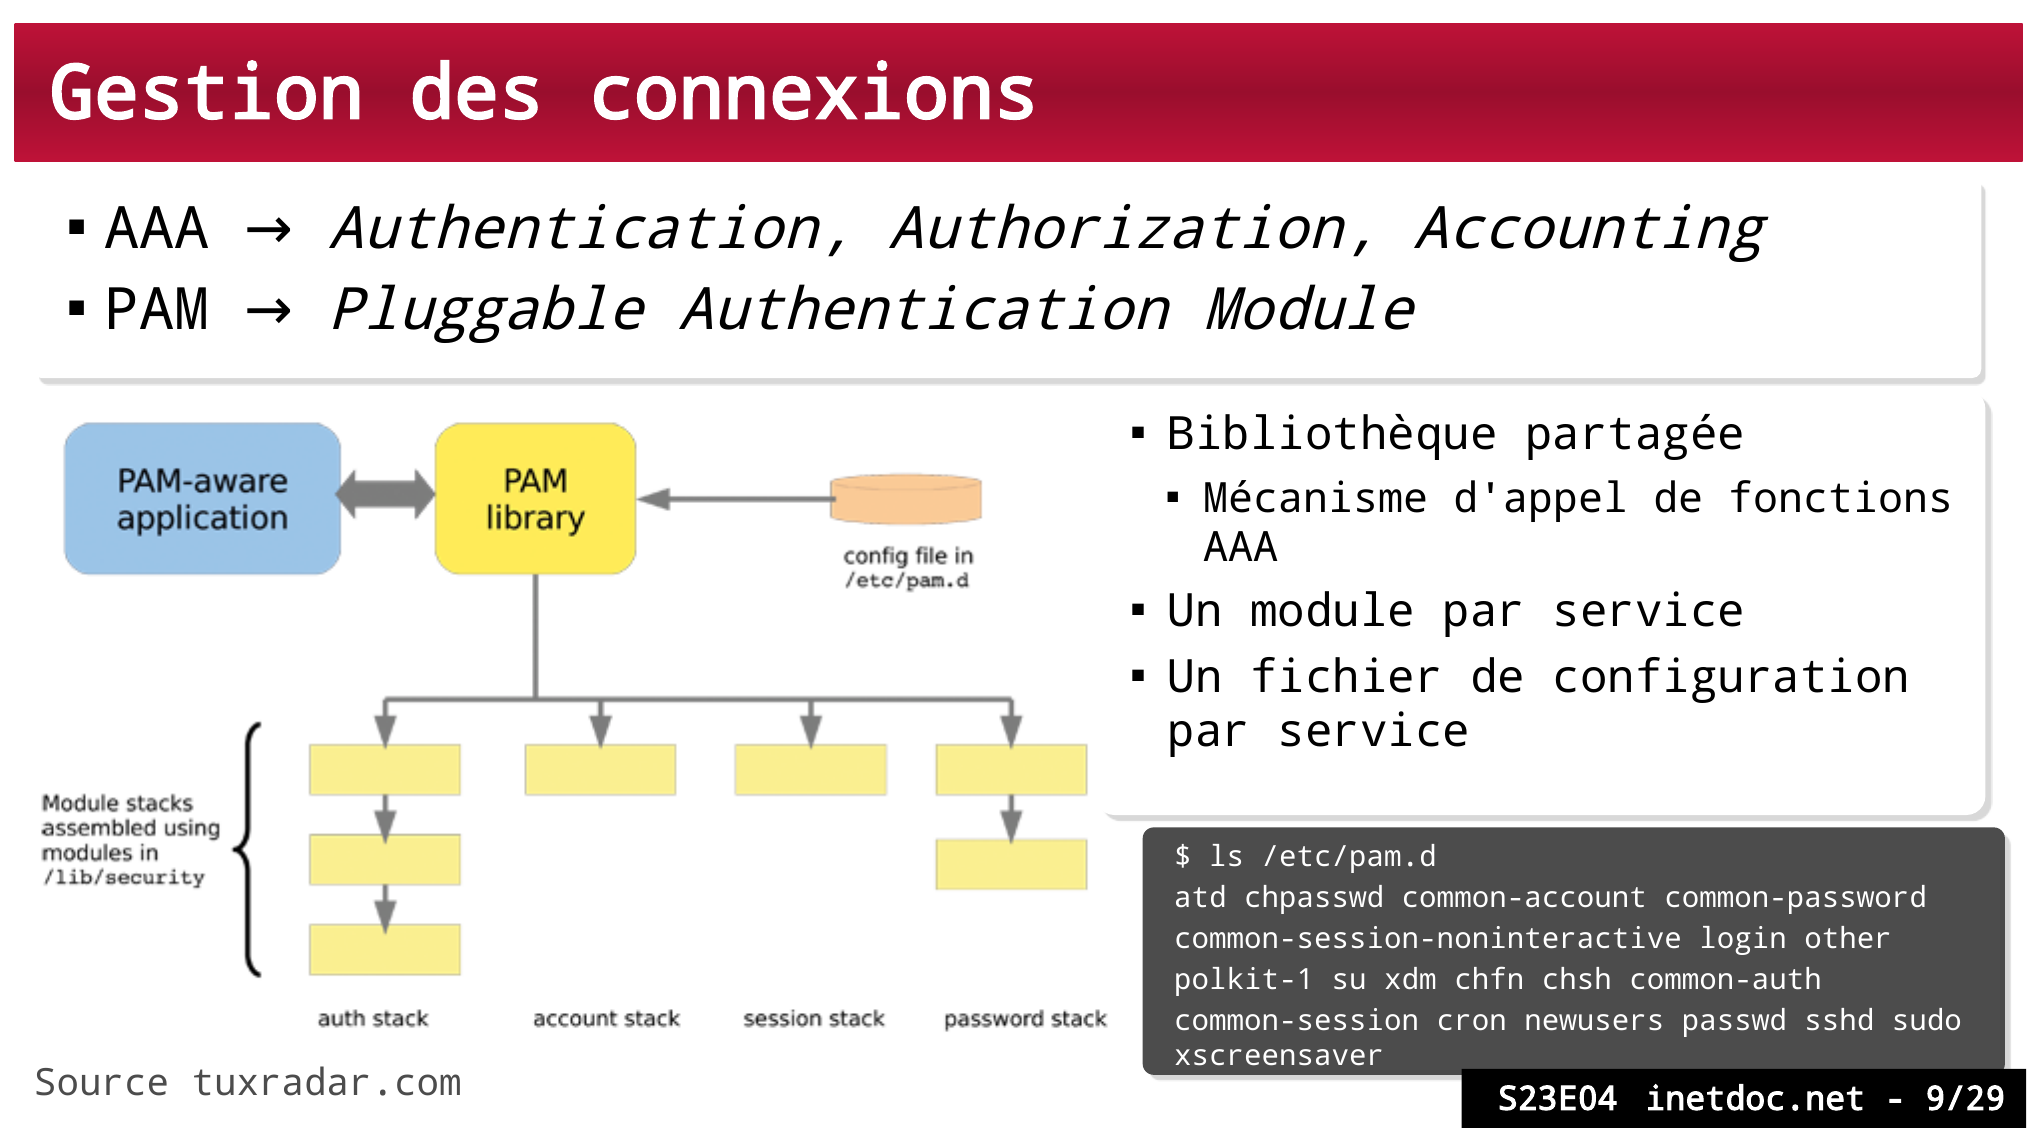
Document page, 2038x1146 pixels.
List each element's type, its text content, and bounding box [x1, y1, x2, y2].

text_box Source tuxradar.com [0, 1021, 477, 1146]
text_box Gestion des connexions [14, 23, 2023, 162]
picture [26, 401, 1124, 1052]
text_box Bibliothèque partagée Mécanisme d'appel de fonctions AAA Un module par service Un fichier de configuration par service [1095, 389, 1986, 816]
text_box $ ls /etc/pam.d atd chpasswd common-account common-password common-session-noninteractive login other polkit-1 su xdm chfn chsh common-auth common-session cron newusers passwd sshd sudo xscreensaver [1142, 827, 2005, 1075]
text_box S23E04 inetdoc.net - <numéro>/29 [1461, 1068, 2027, 1128]
text_box AAA → Authentication, Authorization, Accounting PAM → Pluggable Authentication Module [32, 177, 1982, 379]
